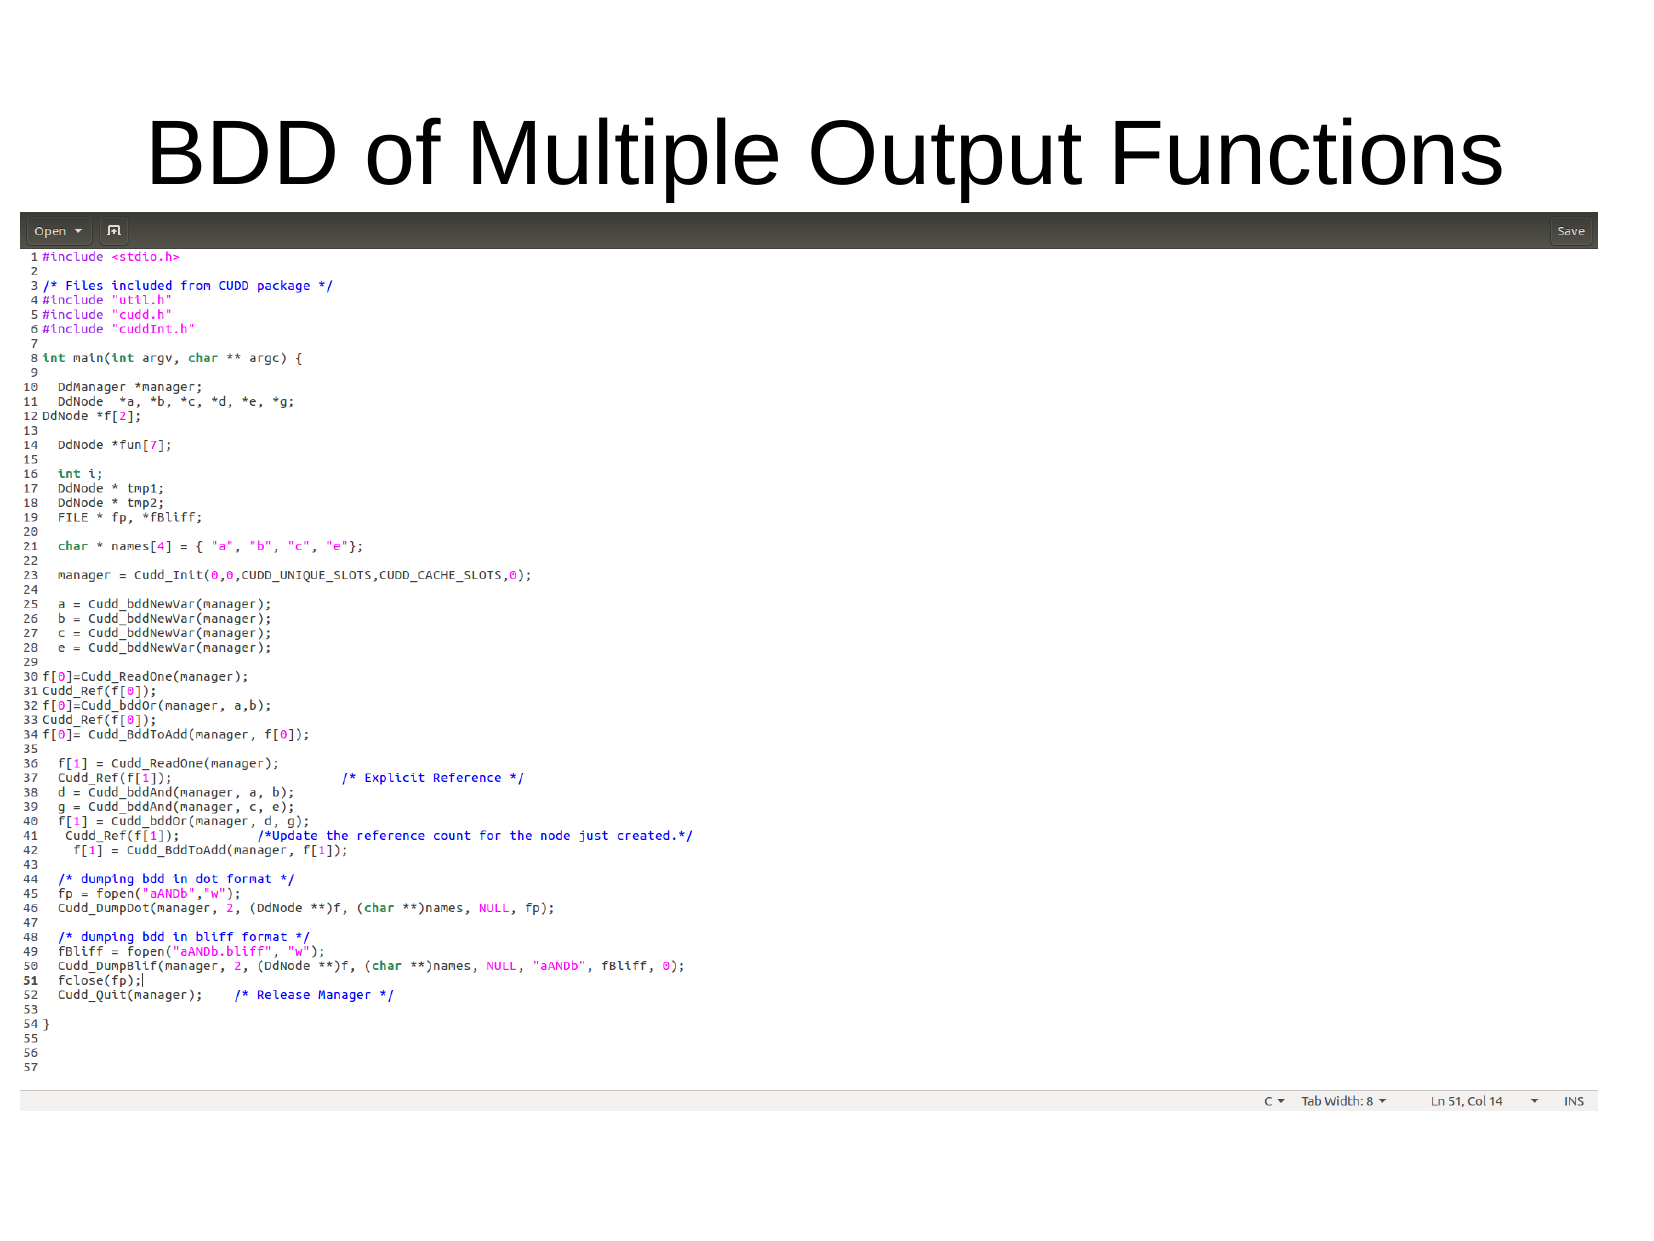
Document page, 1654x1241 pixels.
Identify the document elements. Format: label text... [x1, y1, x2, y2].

picture [20, 212, 1598, 1111]
title BDD of Multiple Output Functions [82, 49, 1571, 212]
